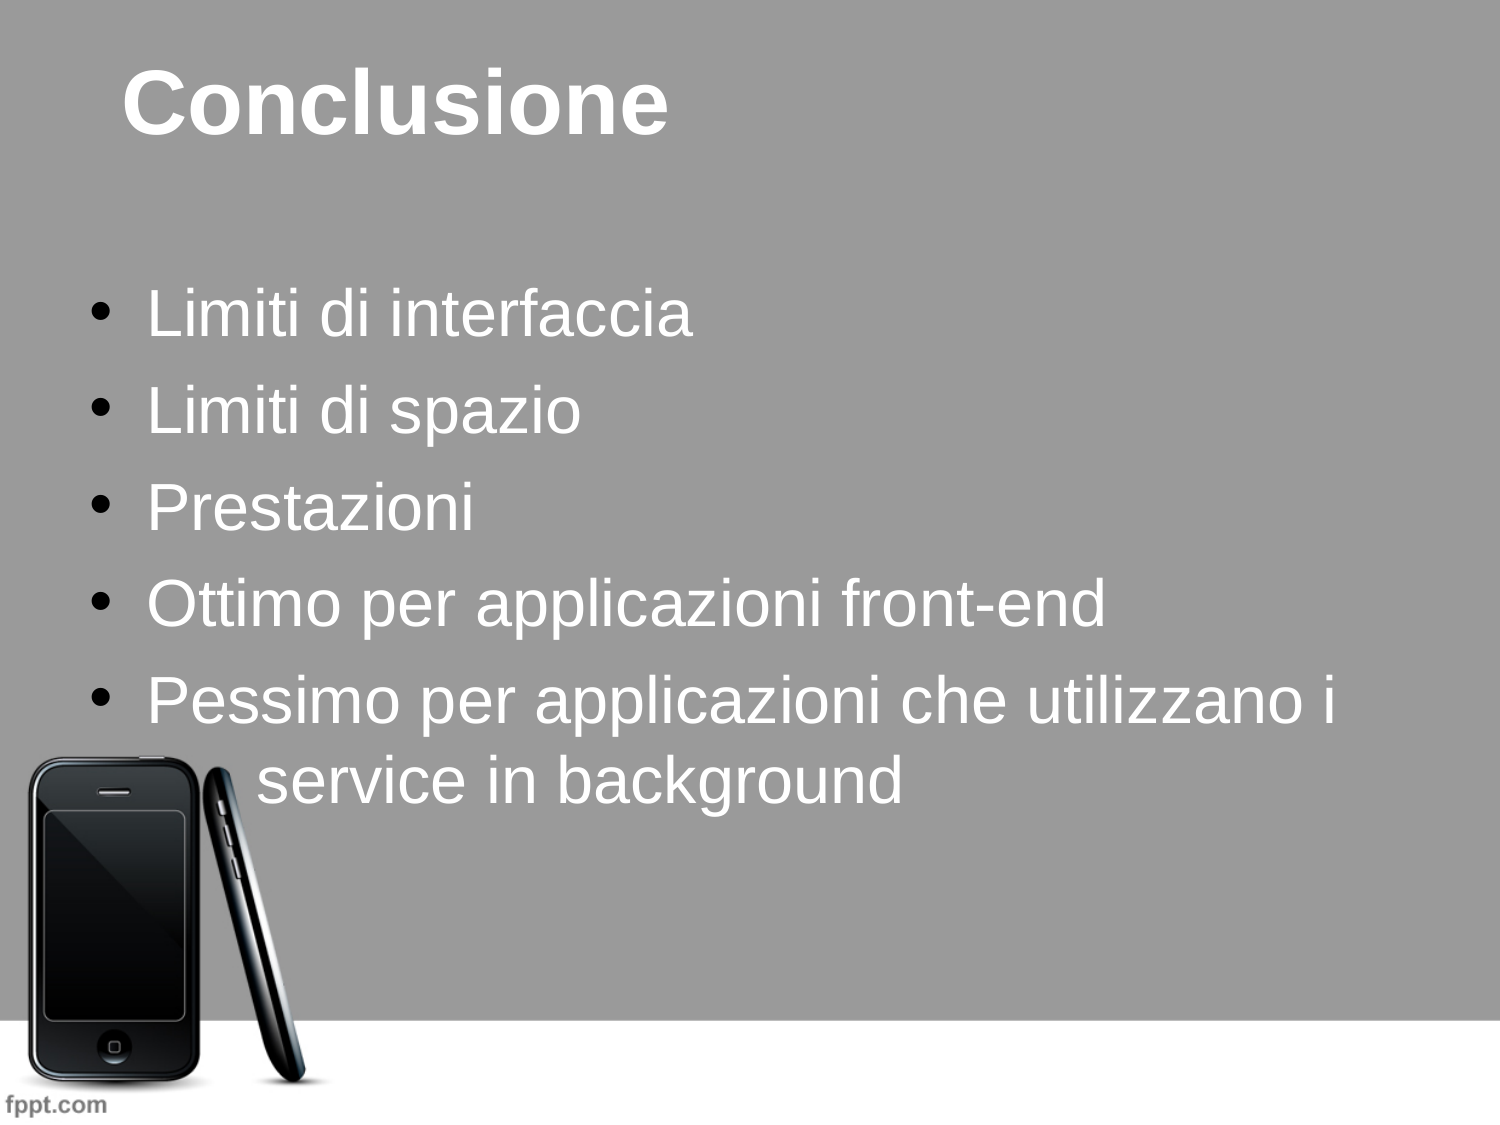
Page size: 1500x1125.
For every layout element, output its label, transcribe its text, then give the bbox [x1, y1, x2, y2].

text_box Conclusione [106, 35, 1418, 161]
picture [0, 0, 1500, 1125]
list Limiti di interfaccia Limiti di spazio Prestazioni Ottimo per applicazioni front-end Pessimo per applicazioni che utilizzano i service in background [75, 262, 1426, 915]
title [75, 59, 1426, 262]
